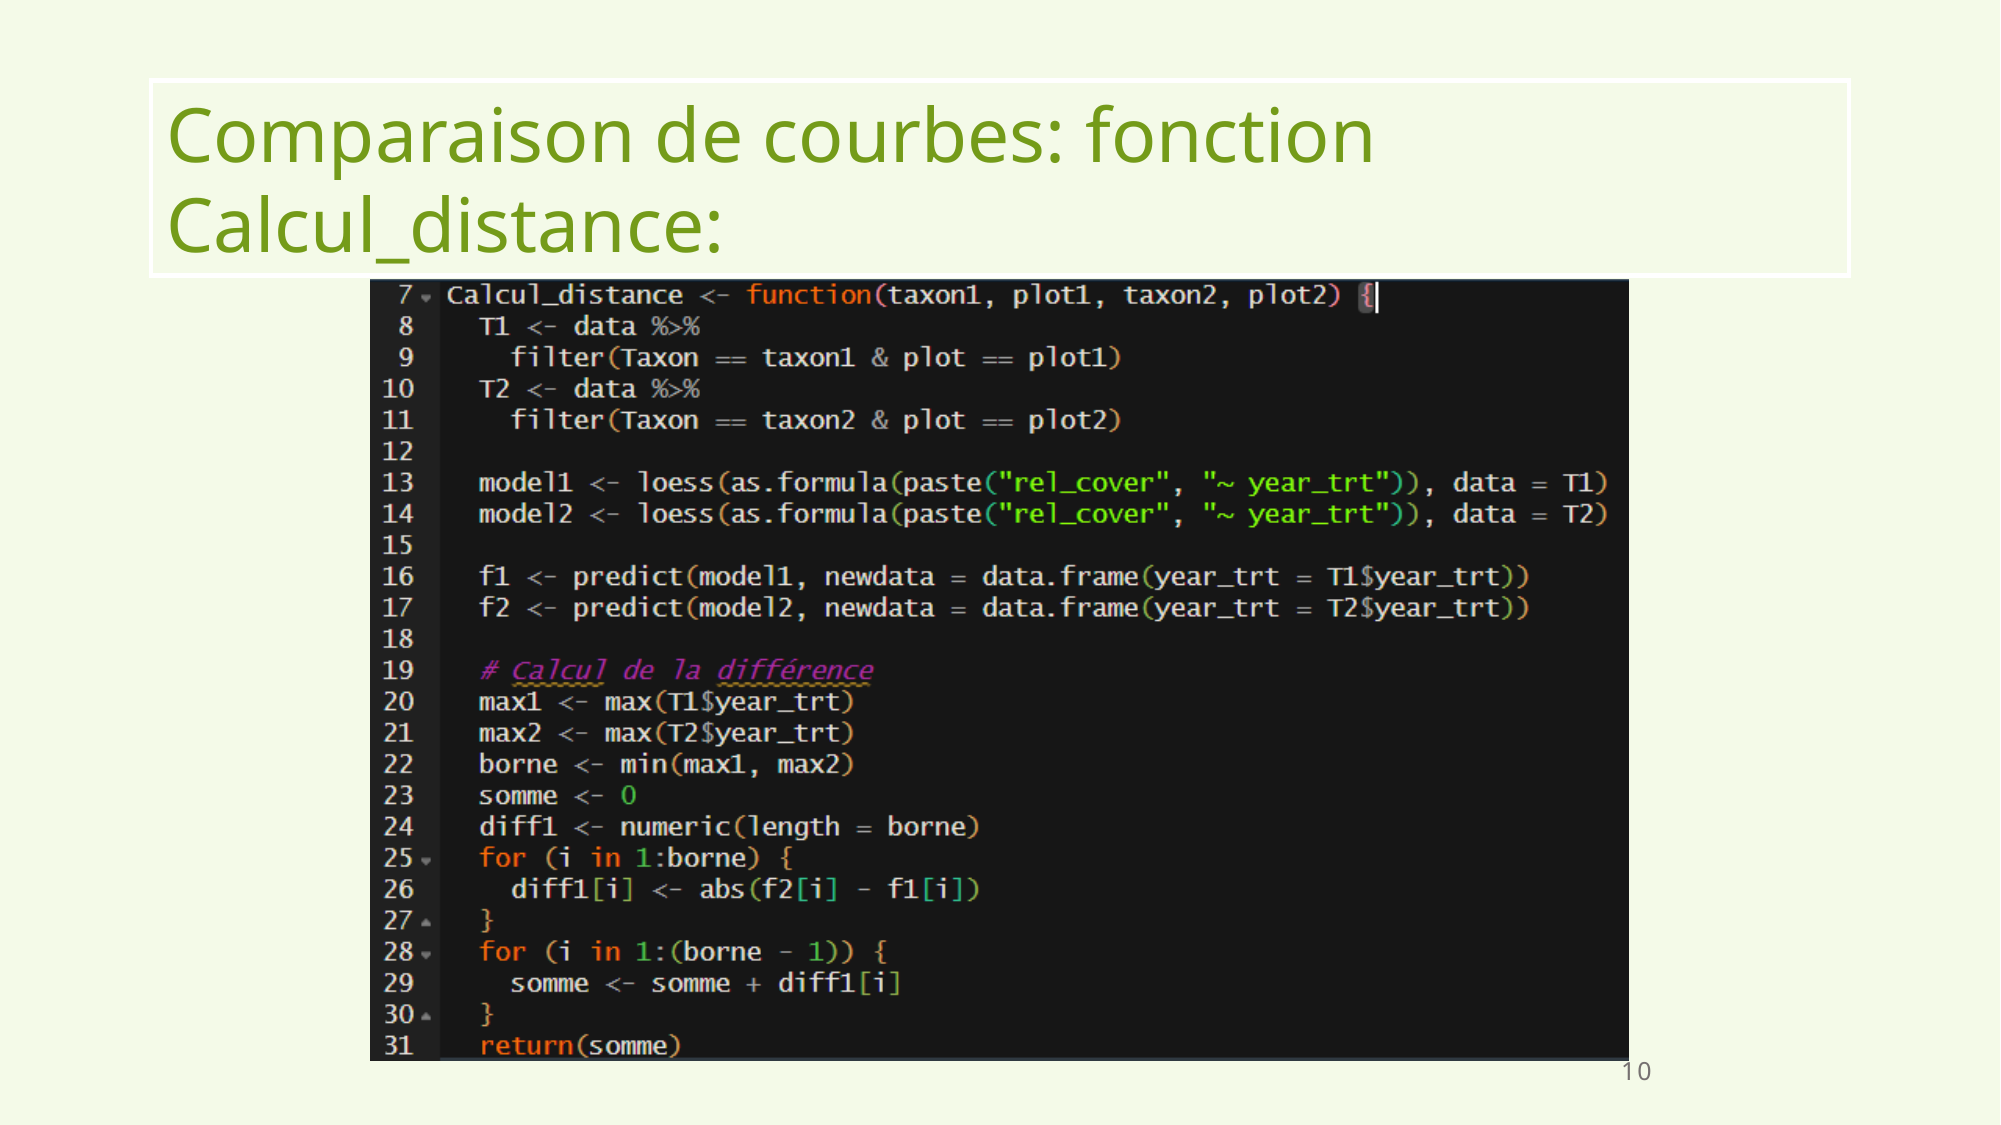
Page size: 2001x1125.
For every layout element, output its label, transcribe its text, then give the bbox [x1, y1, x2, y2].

text_box [1606, 1042, 1863, 1103]
picture [370, 279, 1629, 1061]
text_box Comparaison de courbes: fonction Calcul_distance: [150, 80, 1850, 187]
